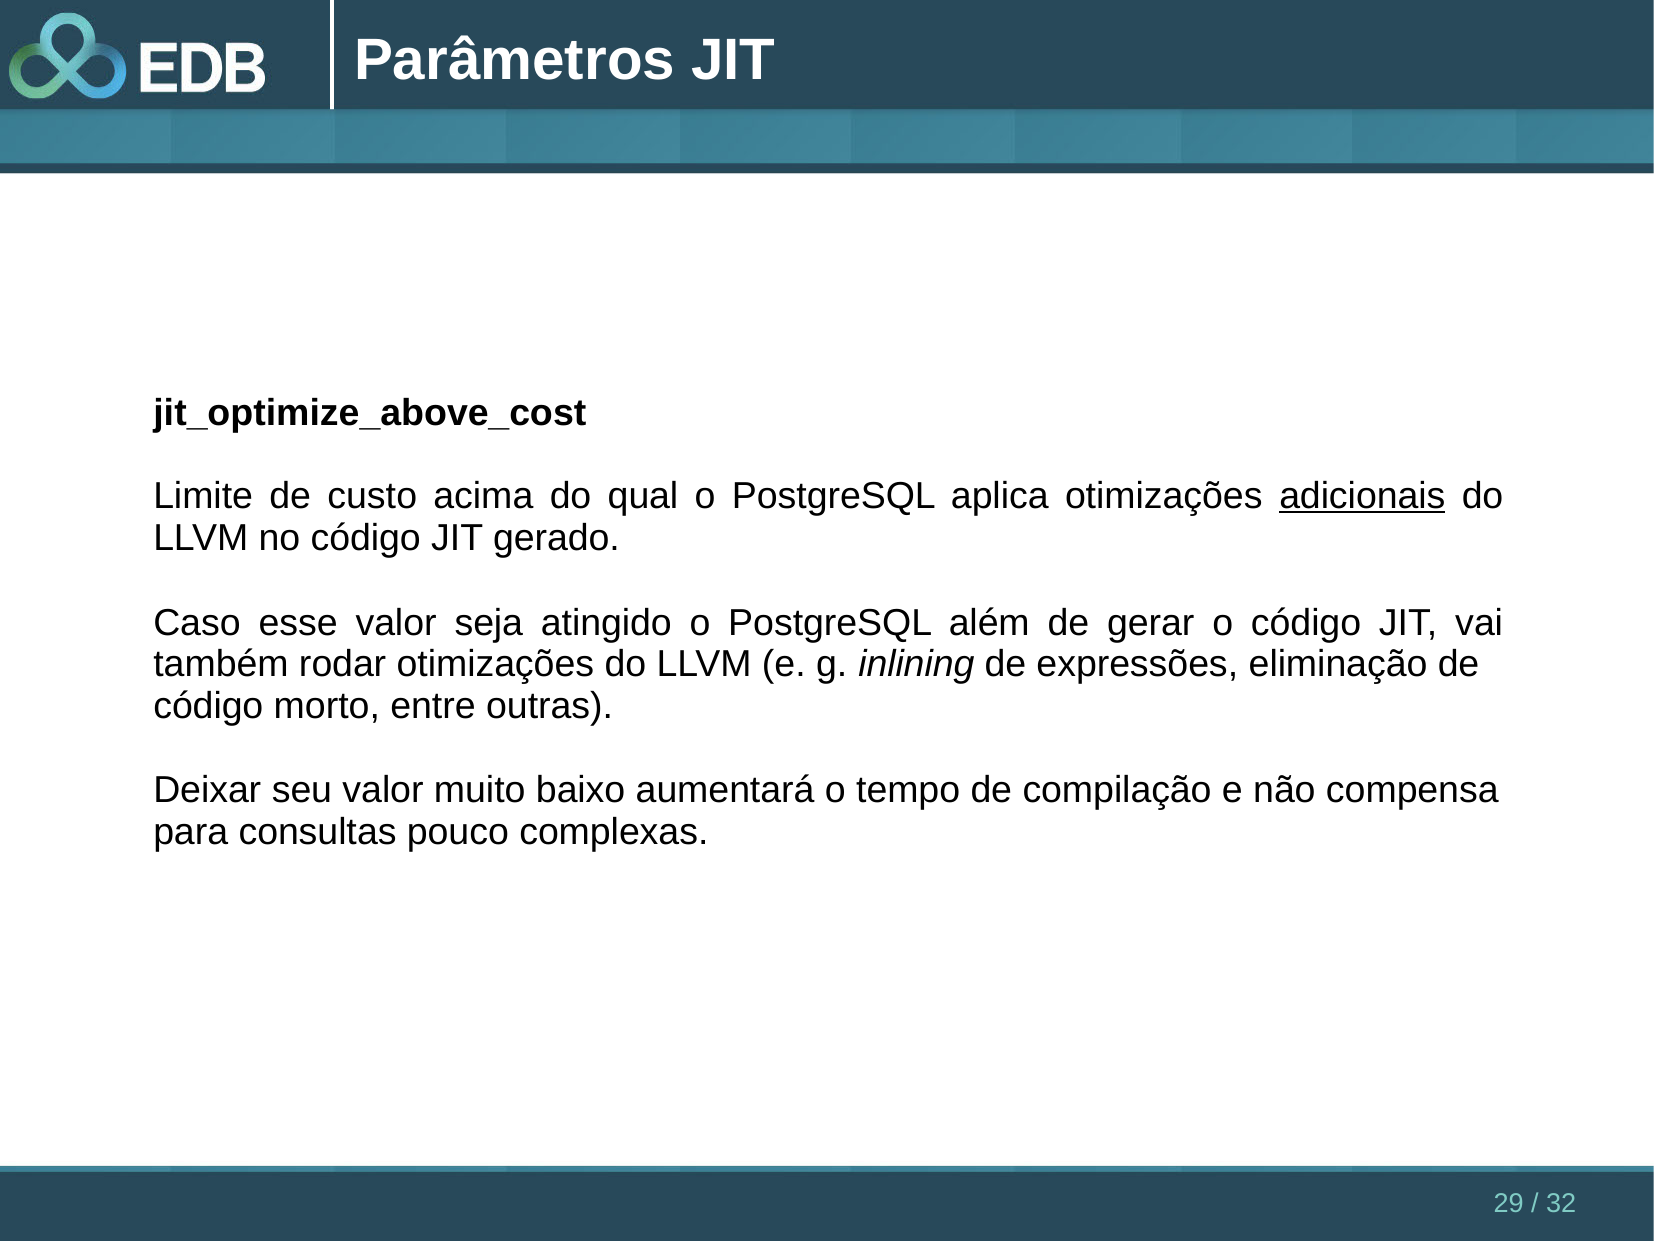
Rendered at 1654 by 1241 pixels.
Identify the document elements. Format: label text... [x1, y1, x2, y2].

title Parâmetros JIT [354, 26, 1595, 92]
text_box jit_optimize_above_cost Limite de custo acima do qual o PostgreSQL aplica otimizações adicionais do LLVM no código JIT gerado. Caso esse valor seja atingido o PostgreSQL além de gerar o código JIT, vai também rodar otimizações do LLVM (e. g. inlining de expressões, eliminação de código morto, entre outras). Deixar seu valor muito baixo aumentará o tempo de compilação e não compensa para consultas pouco complexas. [138, 383, 1519, 861]
picture [0, 0, 1654, 1241]
